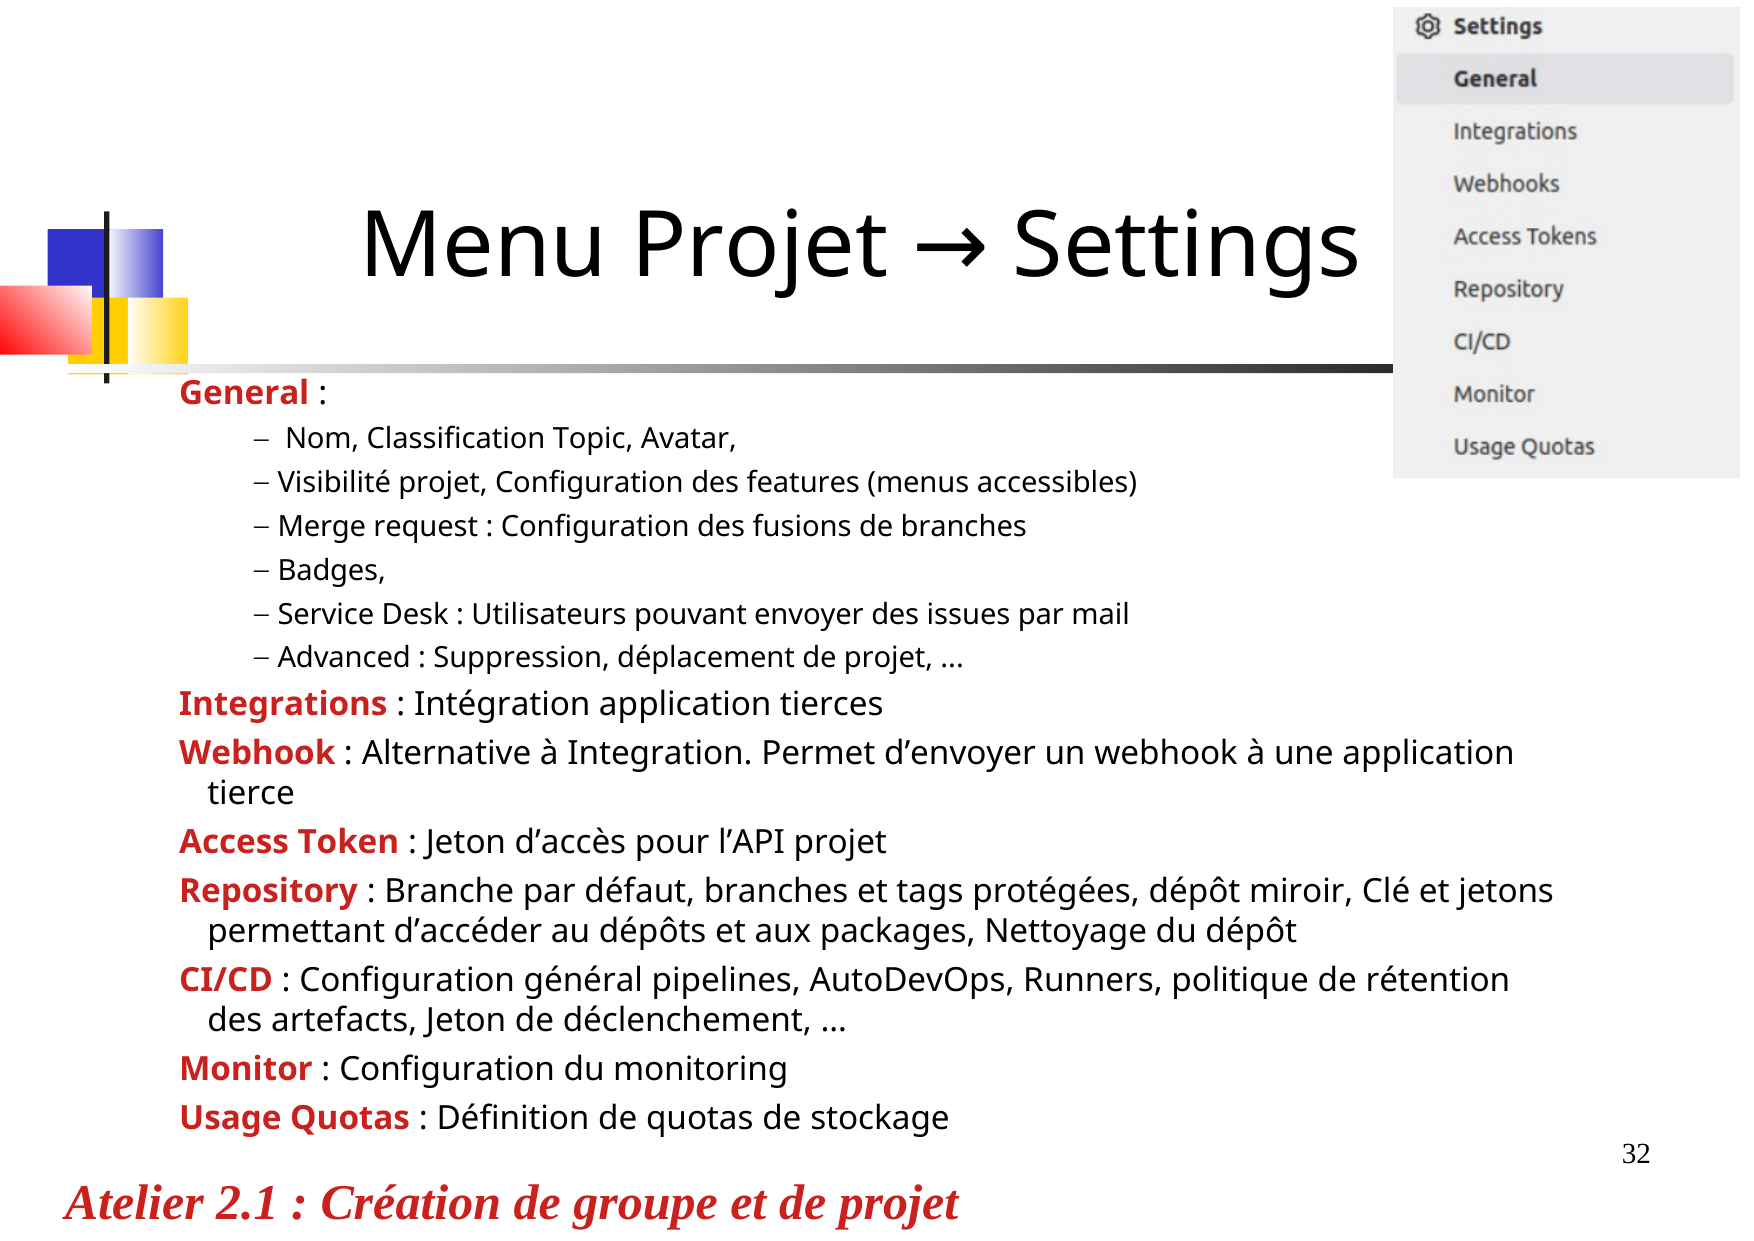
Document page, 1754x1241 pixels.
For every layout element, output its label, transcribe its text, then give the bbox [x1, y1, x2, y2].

picture [1393, 7, 1748, 491]
list General : Nom, Classification Topic, Avatar, Visibilité projet, Configuration des features (menus accessibles) Merge request : Configuration des fusions de branches Badges, Service Desk : Utilisateurs pouvant envoyer des issues par mail Advanced : Suppression, déplacement de projet, ... Integrations : Intégration application tierces Webhook : Alternative à Integration. Permet d’envoyer un webhook à une application tierce Access Token : Jeton d’accès pour l’API projet Repository : Branche par défaut, branches et tags protégées, dépôt miroir, Clé et jetons permettant d’accéder au dépôts et aux packages, Nettoyage du dépôt CI/CD : Configuration général pipelines, AutoDevOps, Runners, politique de rétention des artefacts, Jeton de déclenchement, … Monitor : Configuration du monitoring Usage Quotas : Définition de quotas de stockage [179, 371, 1567, 1143]
title Menu Projet → Settings [179, 139, 1393, 351]
text_box Atelier 2.1 : Création de groupe et de projet [49, 1166, 973, 1239]
